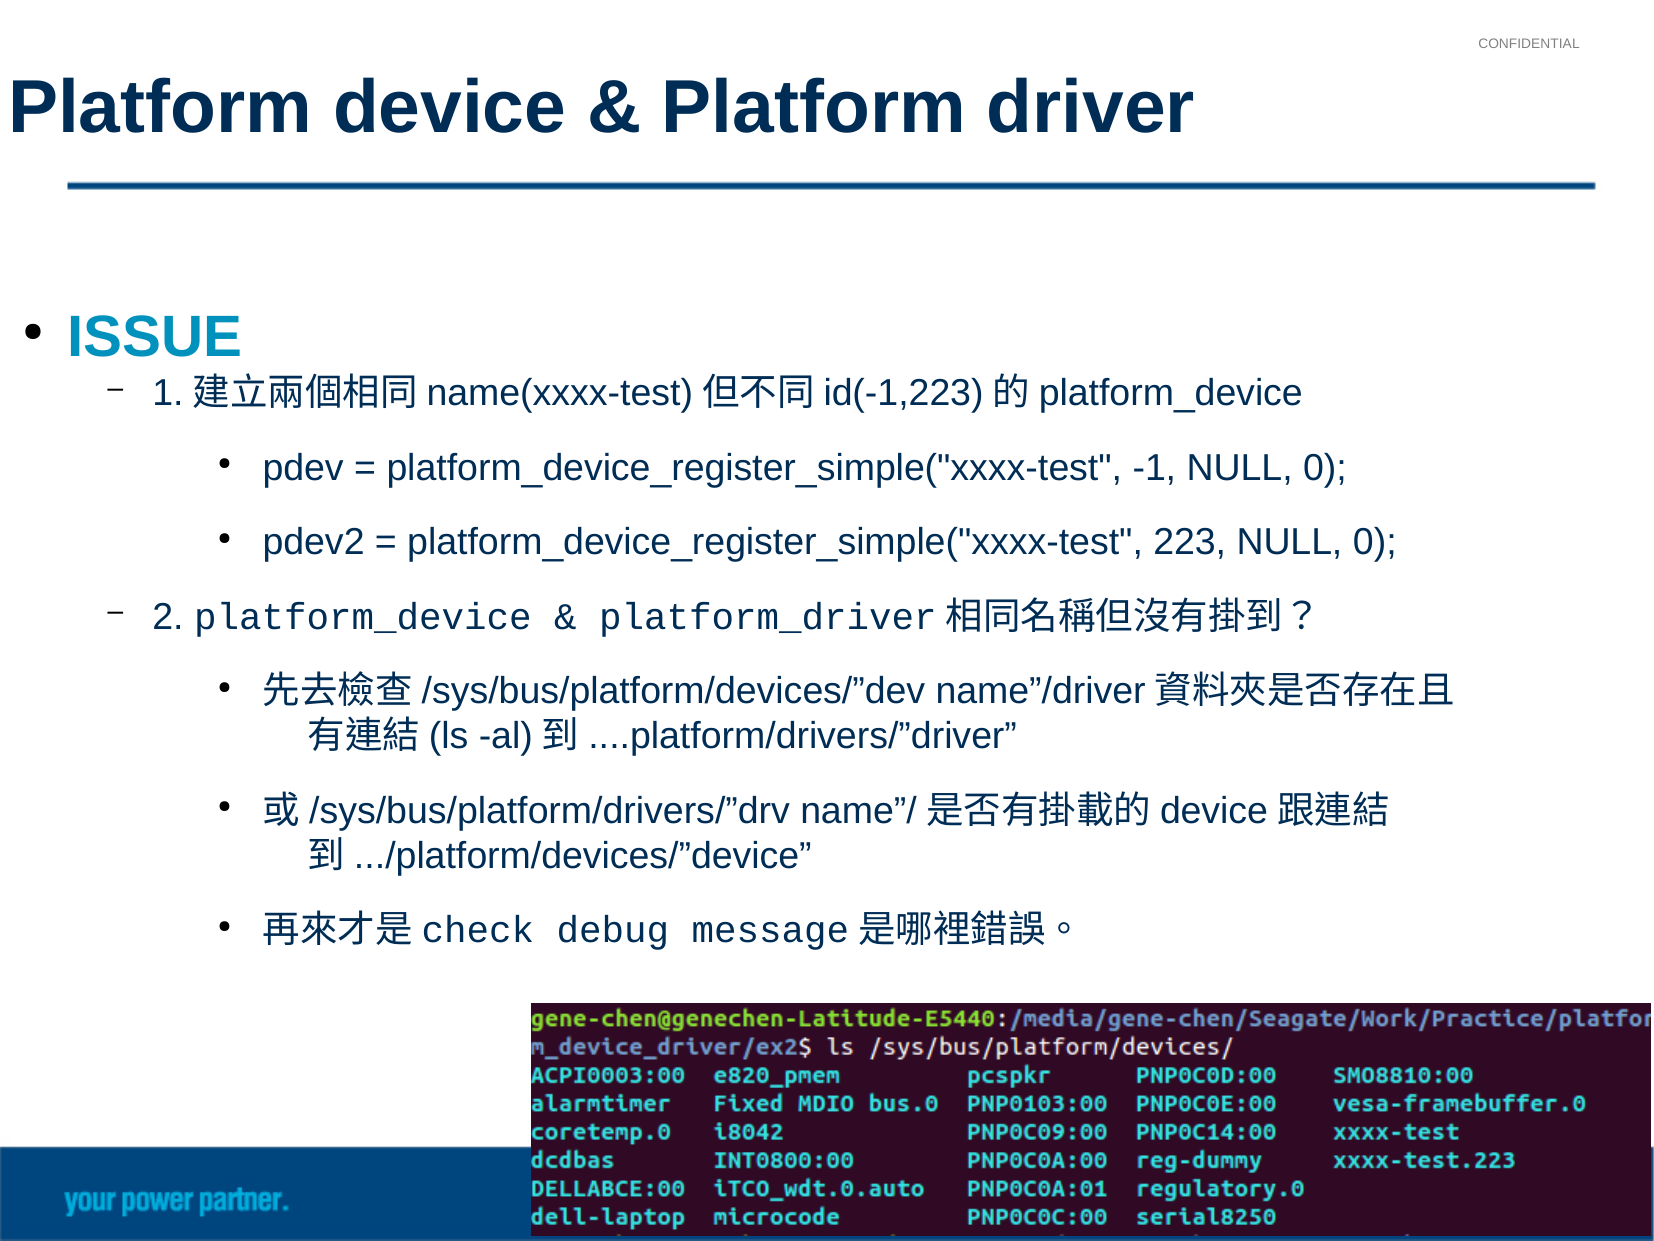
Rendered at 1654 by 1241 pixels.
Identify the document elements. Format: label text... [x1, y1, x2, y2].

title Platform device & Platform driver [0, 49, 1489, 257]
list ISSUE 1.建立兩個相同name(xxxx-test)但不同id(-1,223)的platform_device pdev = platform_device_register_simple("xxxx-test", -1, NULL, 0); pdev2 = platform_device_register_simple("xxxx-test", 223, NULL, 0); 2. platform_device & platform_driver相同名稱但沒有掛到？ 先去檢查/sys/bus/platform/devices/”dev name”/driver資料夾是否存在且有連結(ls -al)到....platform/drivers/”driver” 或/sys/bus/platform/drivers/”drv name”/是否有掛載的device跟連結到.../platform/devices/”device” 再來才是check debug message是哪裡錯誤。 [0, 290, 1489, 1010]
picture [531, 1003, 1651, 1236]
